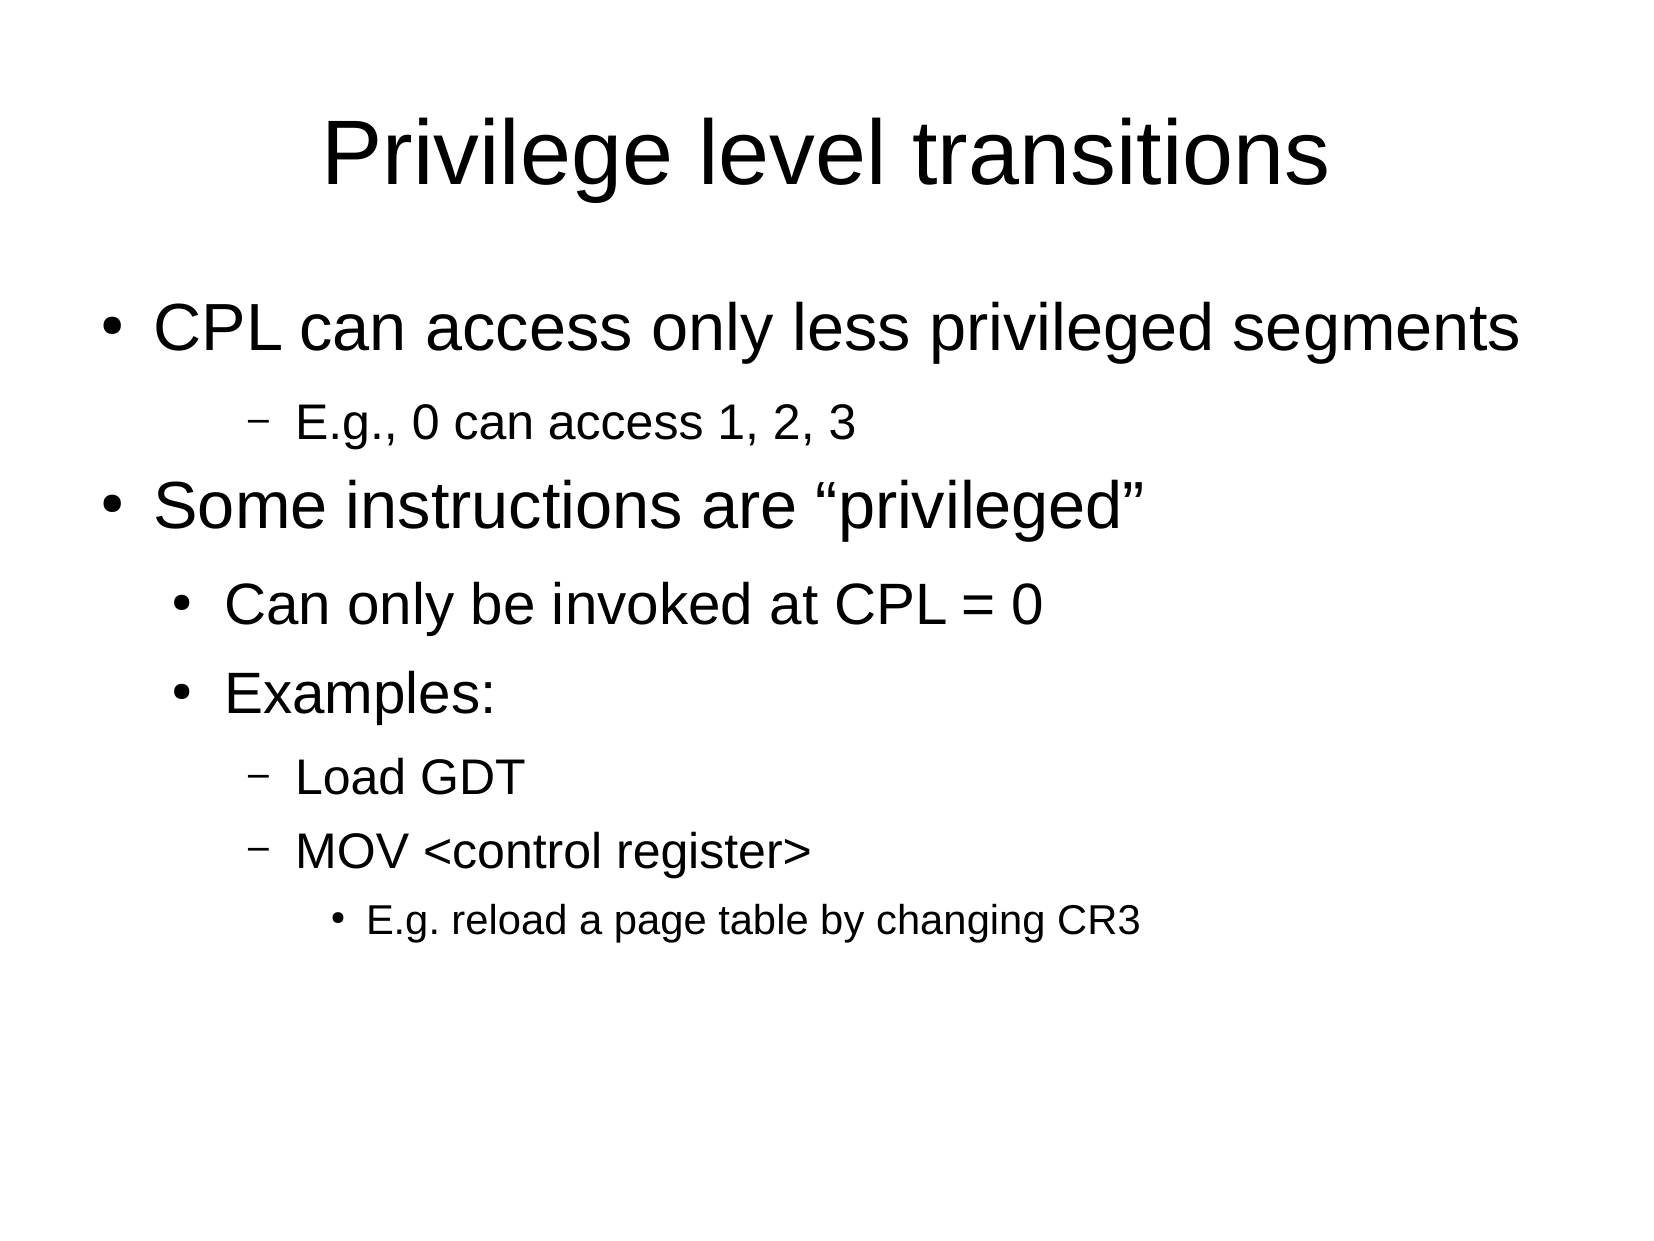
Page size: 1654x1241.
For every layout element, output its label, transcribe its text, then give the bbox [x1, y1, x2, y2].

title Privilege level transitions [82, 49, 1571, 257]
list CPL can access only less privileged segments E.g., 0 can access 1, 2, 3 Some instructions are “privileged” Can only be invoked at CPL = 0 Examples: Load GDT MOV <control register> E.g. reload a page table by changing CR3 [82, 290, 1571, 1010]
